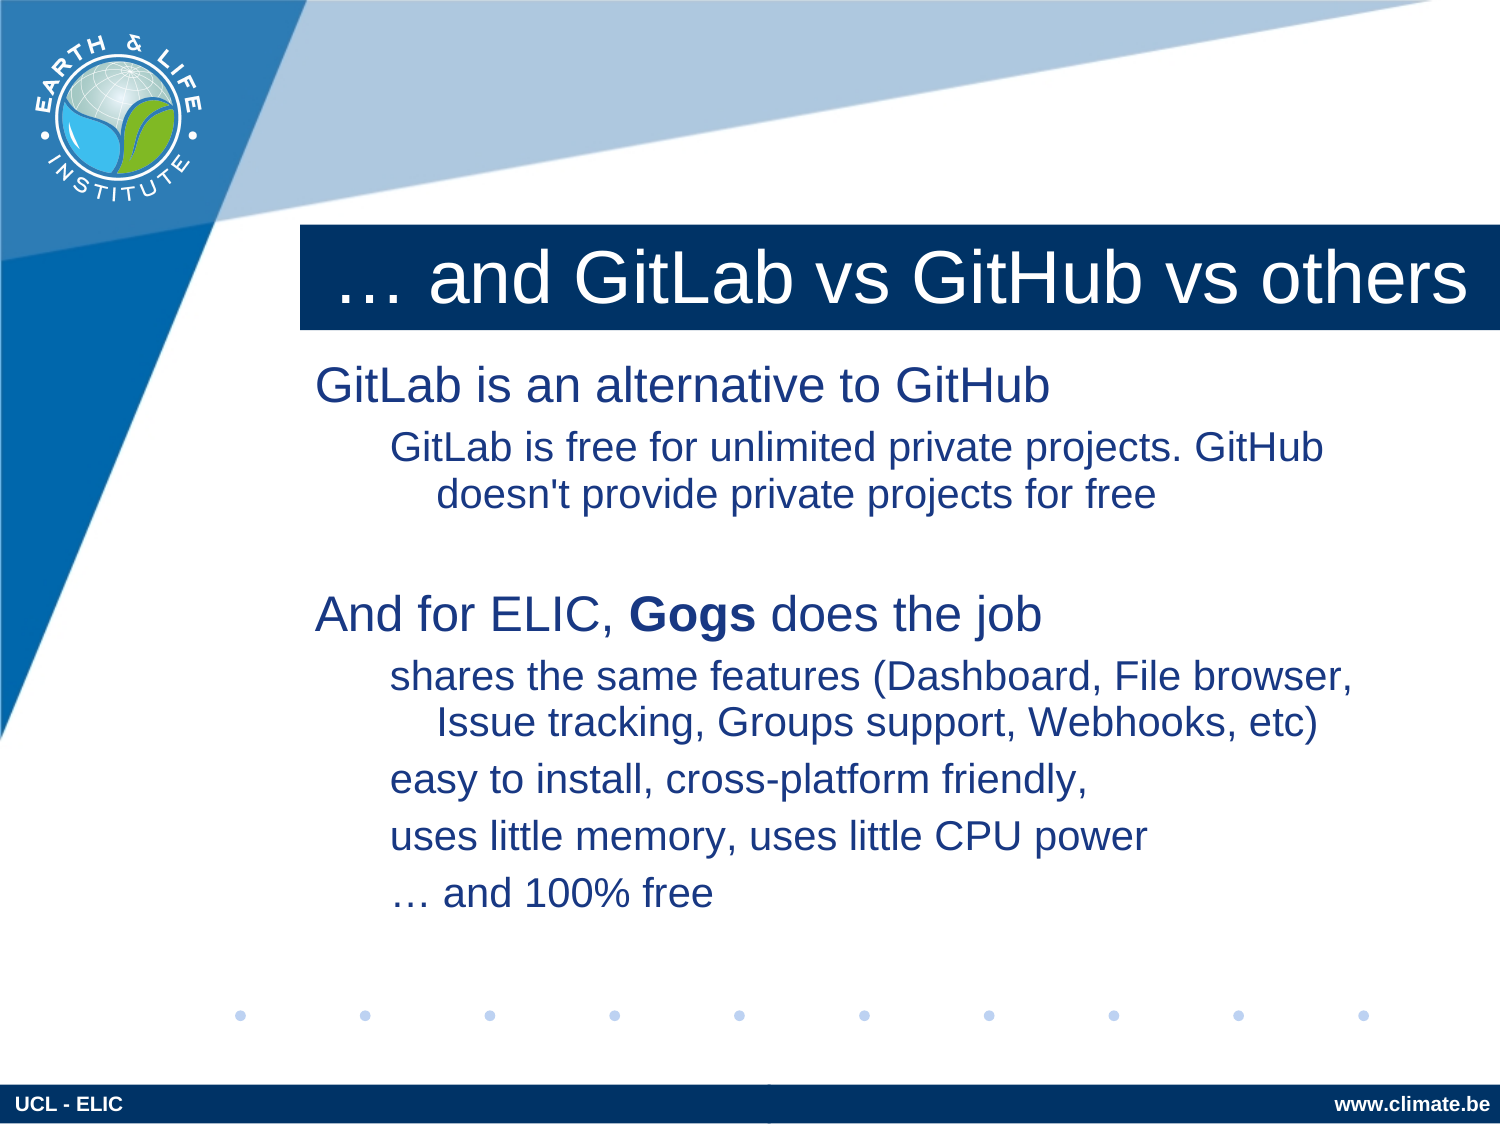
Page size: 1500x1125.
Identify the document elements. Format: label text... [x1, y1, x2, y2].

picture [0, 0, 1500, 842]
list GitLab is an alternative to GitHub GitLab is free for unlimited private projects. GitHub doesn't provide private projects for free And for ELIC, Gogs does the job shares the same features (Dashboard, File browser, Issue tracking, Groups support, Webhooks, etc) easy to install, cross-platform friendly, uses little memory, uses little CPU power … and 100% free [299, 350, 1475, 1013]
title … and GitLab vs GitHub vs others [300, 224, 1500, 331]
